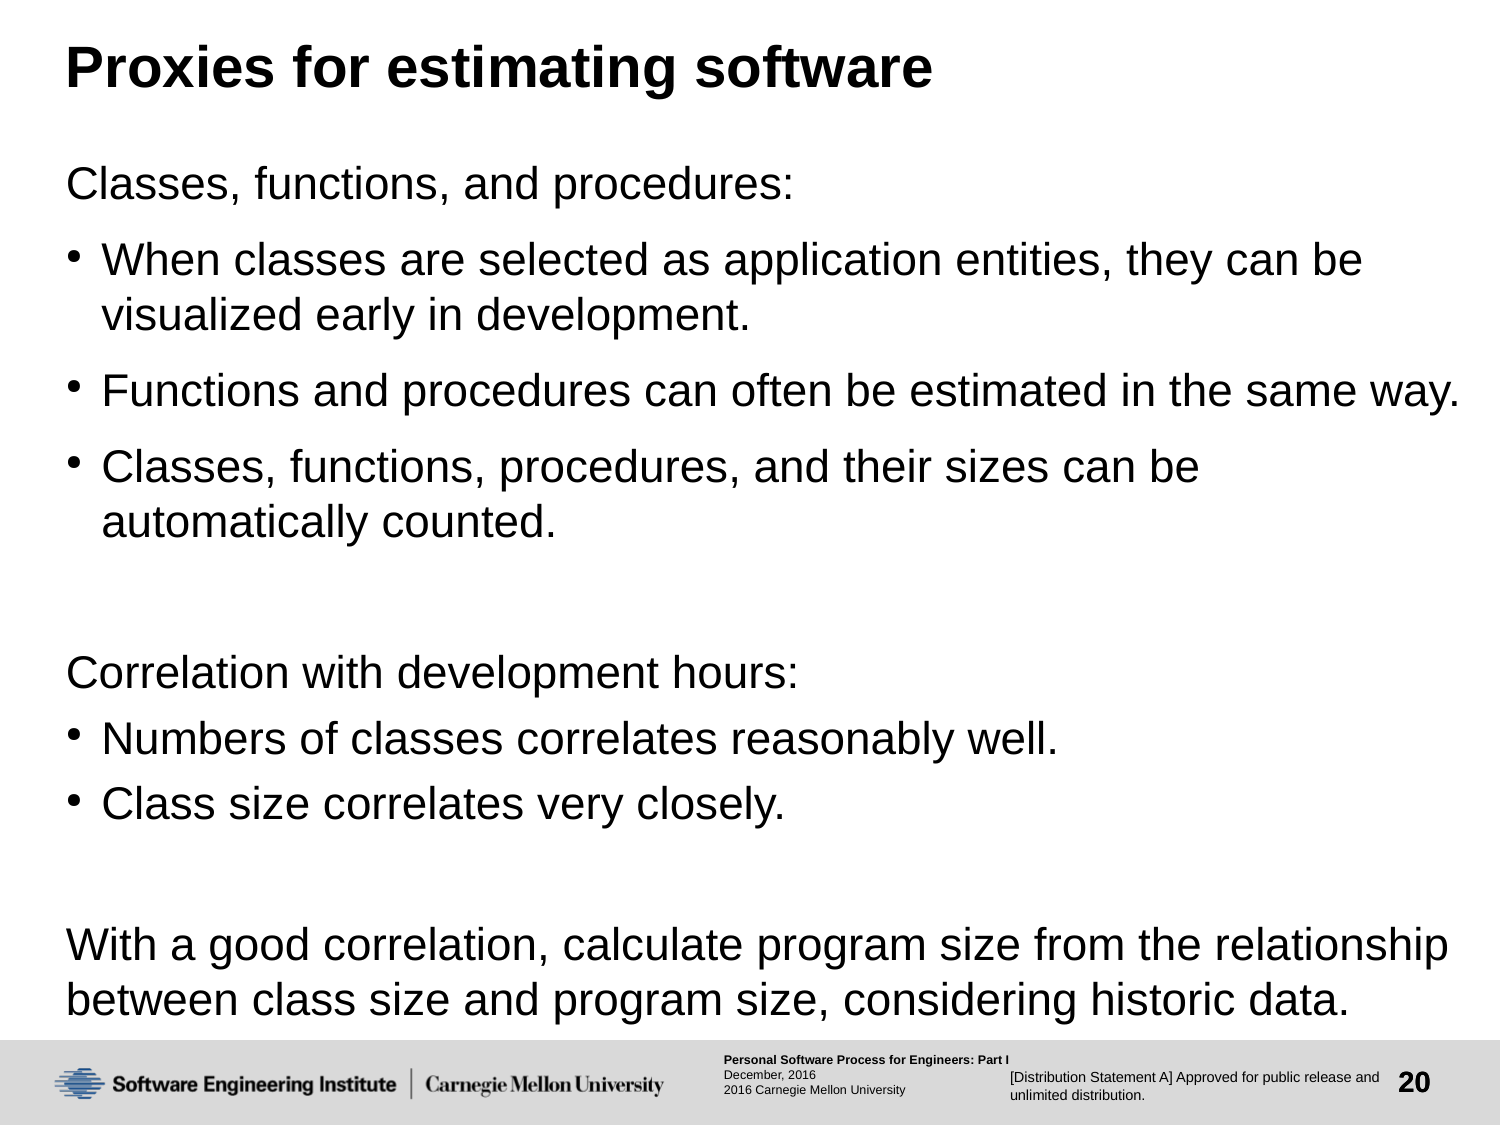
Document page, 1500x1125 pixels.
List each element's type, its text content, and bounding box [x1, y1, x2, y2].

picture [46, 1061, 673, 1104]
list Classes, functions, and procedures: When classes are selected as application entities, they can be visualized early in development. Functions and procedures can often be estimated in the same way. Classes, functions, procedures, and their sizes can be automatically counted. Correlation with development hours: Numbers of classes correlates reasonably well. Class size correlates very closely. With a good correlation, calculate program size from the relationship between class size and program size, considering historic data. [65, 153, 1477, 977]
title Proxies for estimating software [65, 37, 1313, 148]
